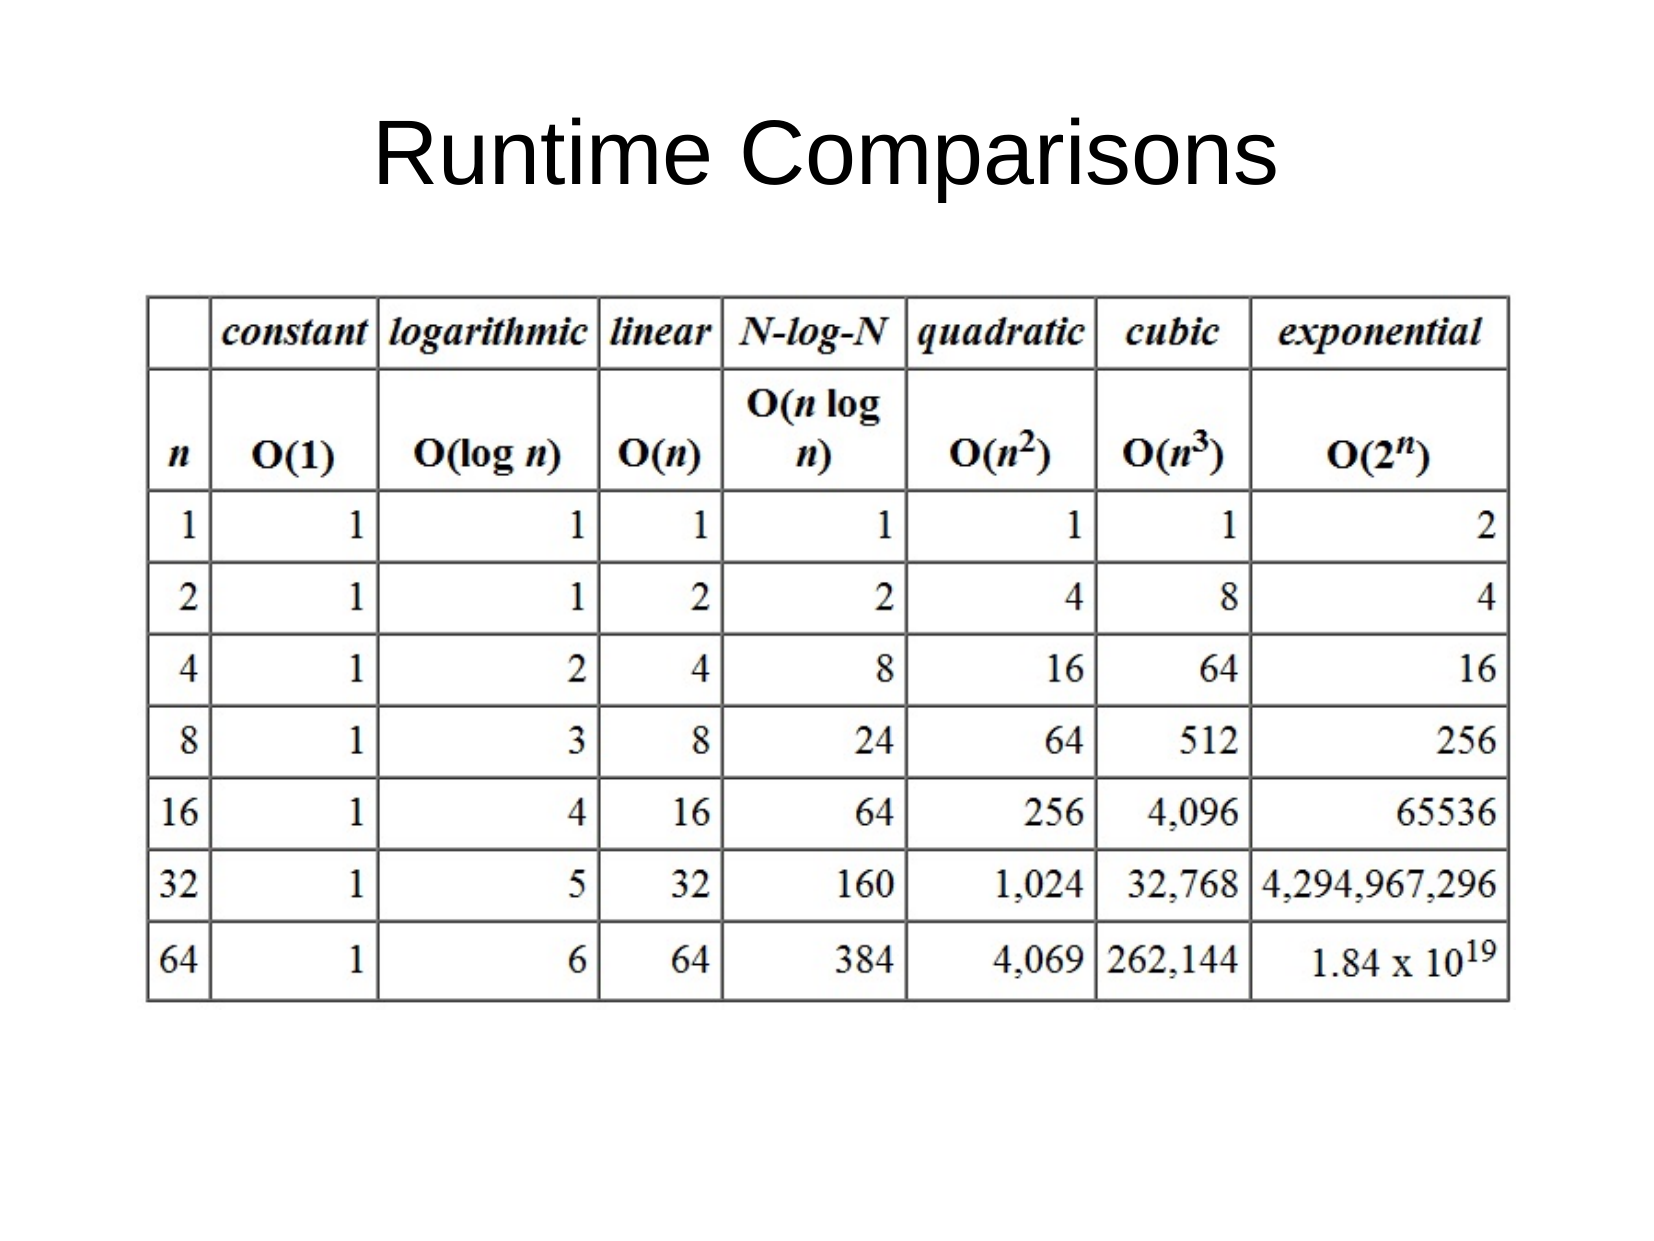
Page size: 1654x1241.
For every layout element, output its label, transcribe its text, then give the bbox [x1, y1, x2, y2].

title Runtime Comparisons [82, 49, 1571, 257]
picture [137, 290, 1516, 1010]
